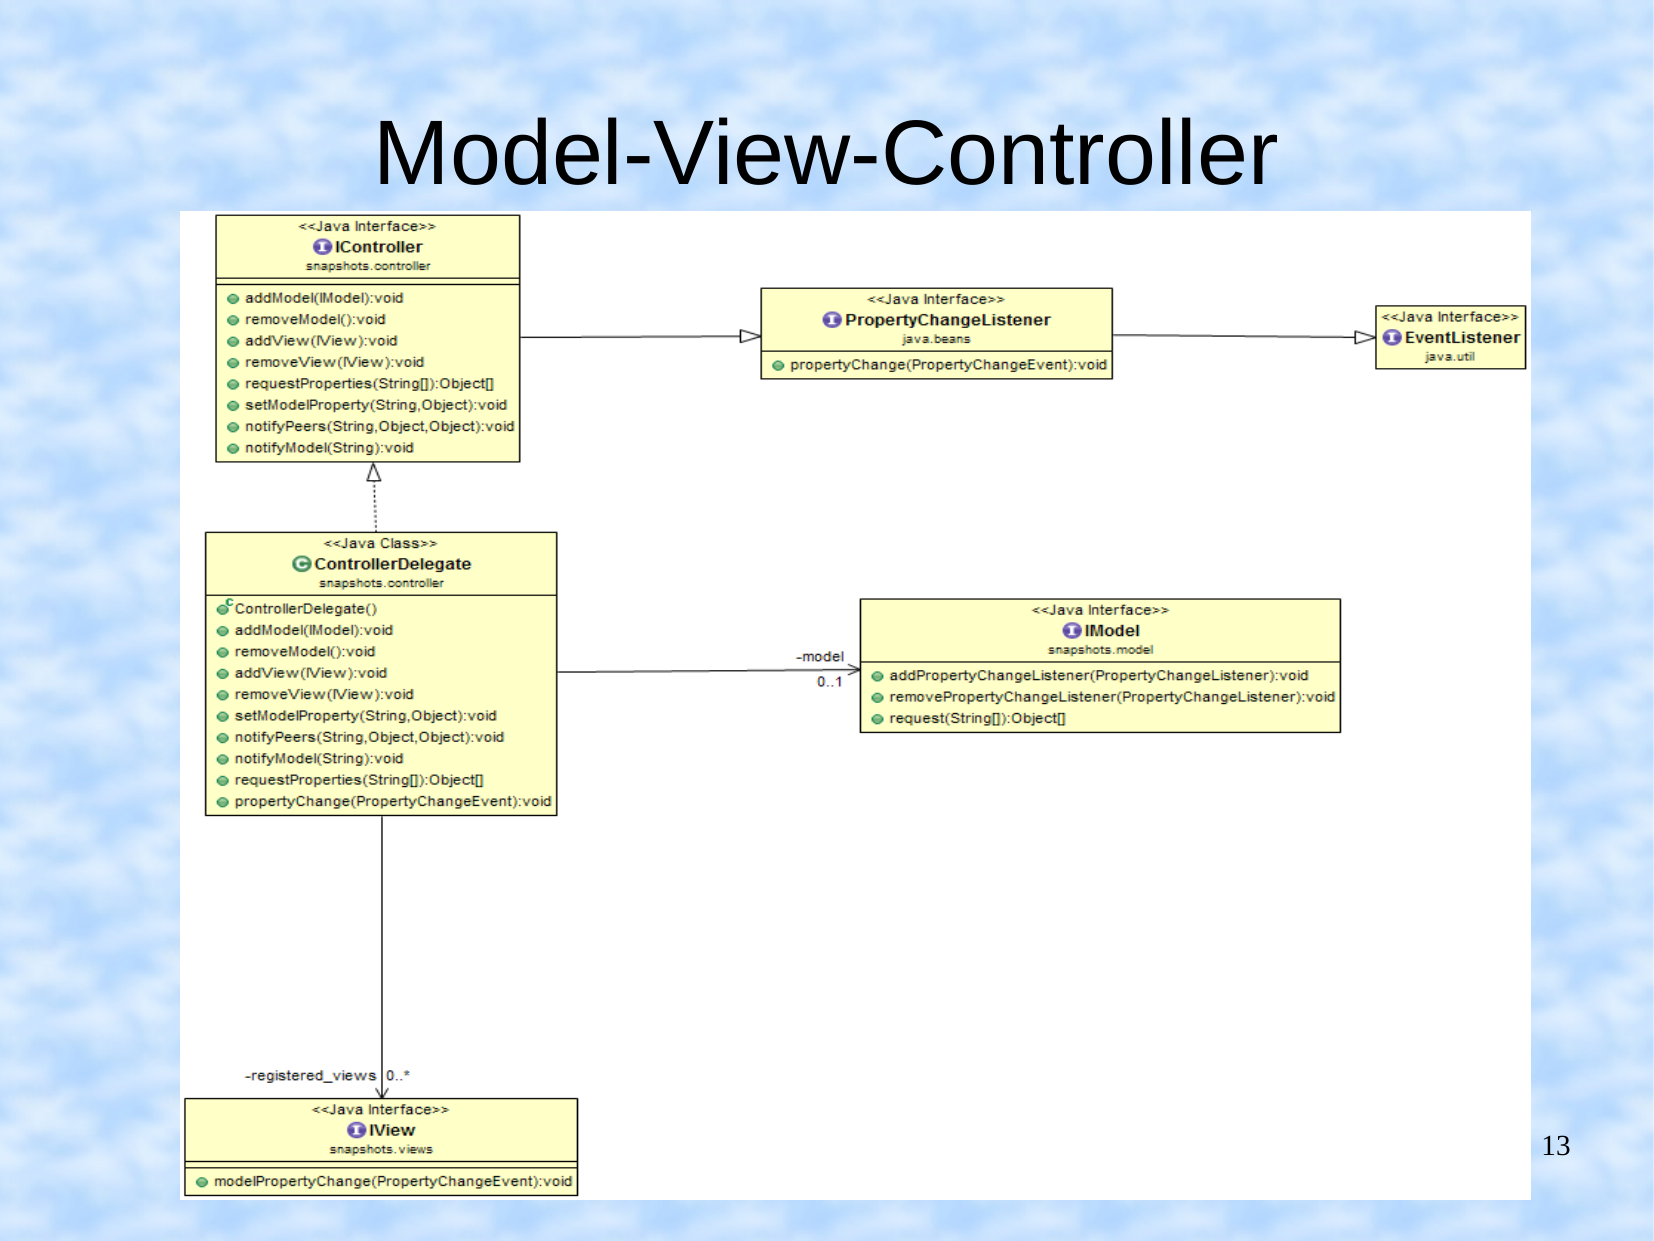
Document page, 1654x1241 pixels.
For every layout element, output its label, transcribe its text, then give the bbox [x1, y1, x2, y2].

picture [0, 0, 1654, 1241]
title Model-View-Controller [82, 49, 1571, 257]
